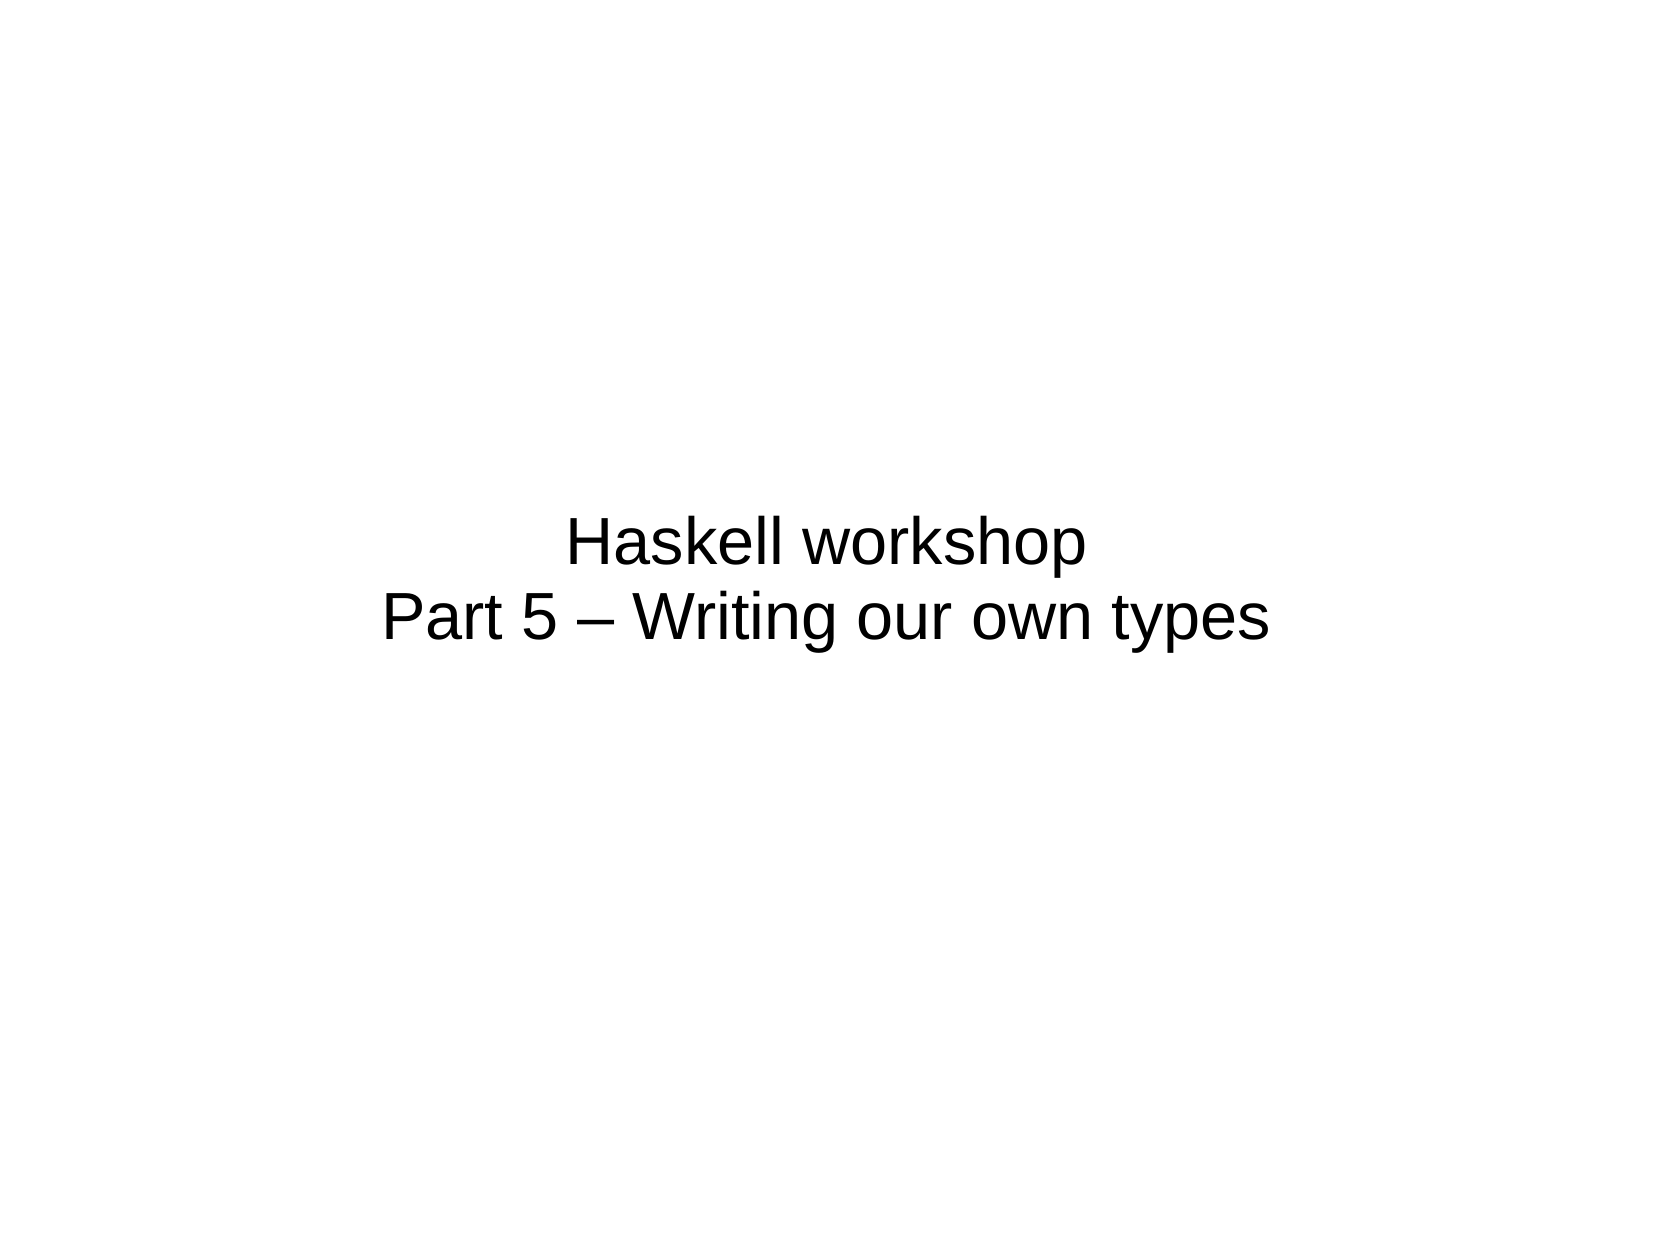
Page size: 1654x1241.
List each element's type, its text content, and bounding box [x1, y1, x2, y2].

subtitle Haskell workshop Part 5 – Writing our own types [82, 56, 1571, 1102]
